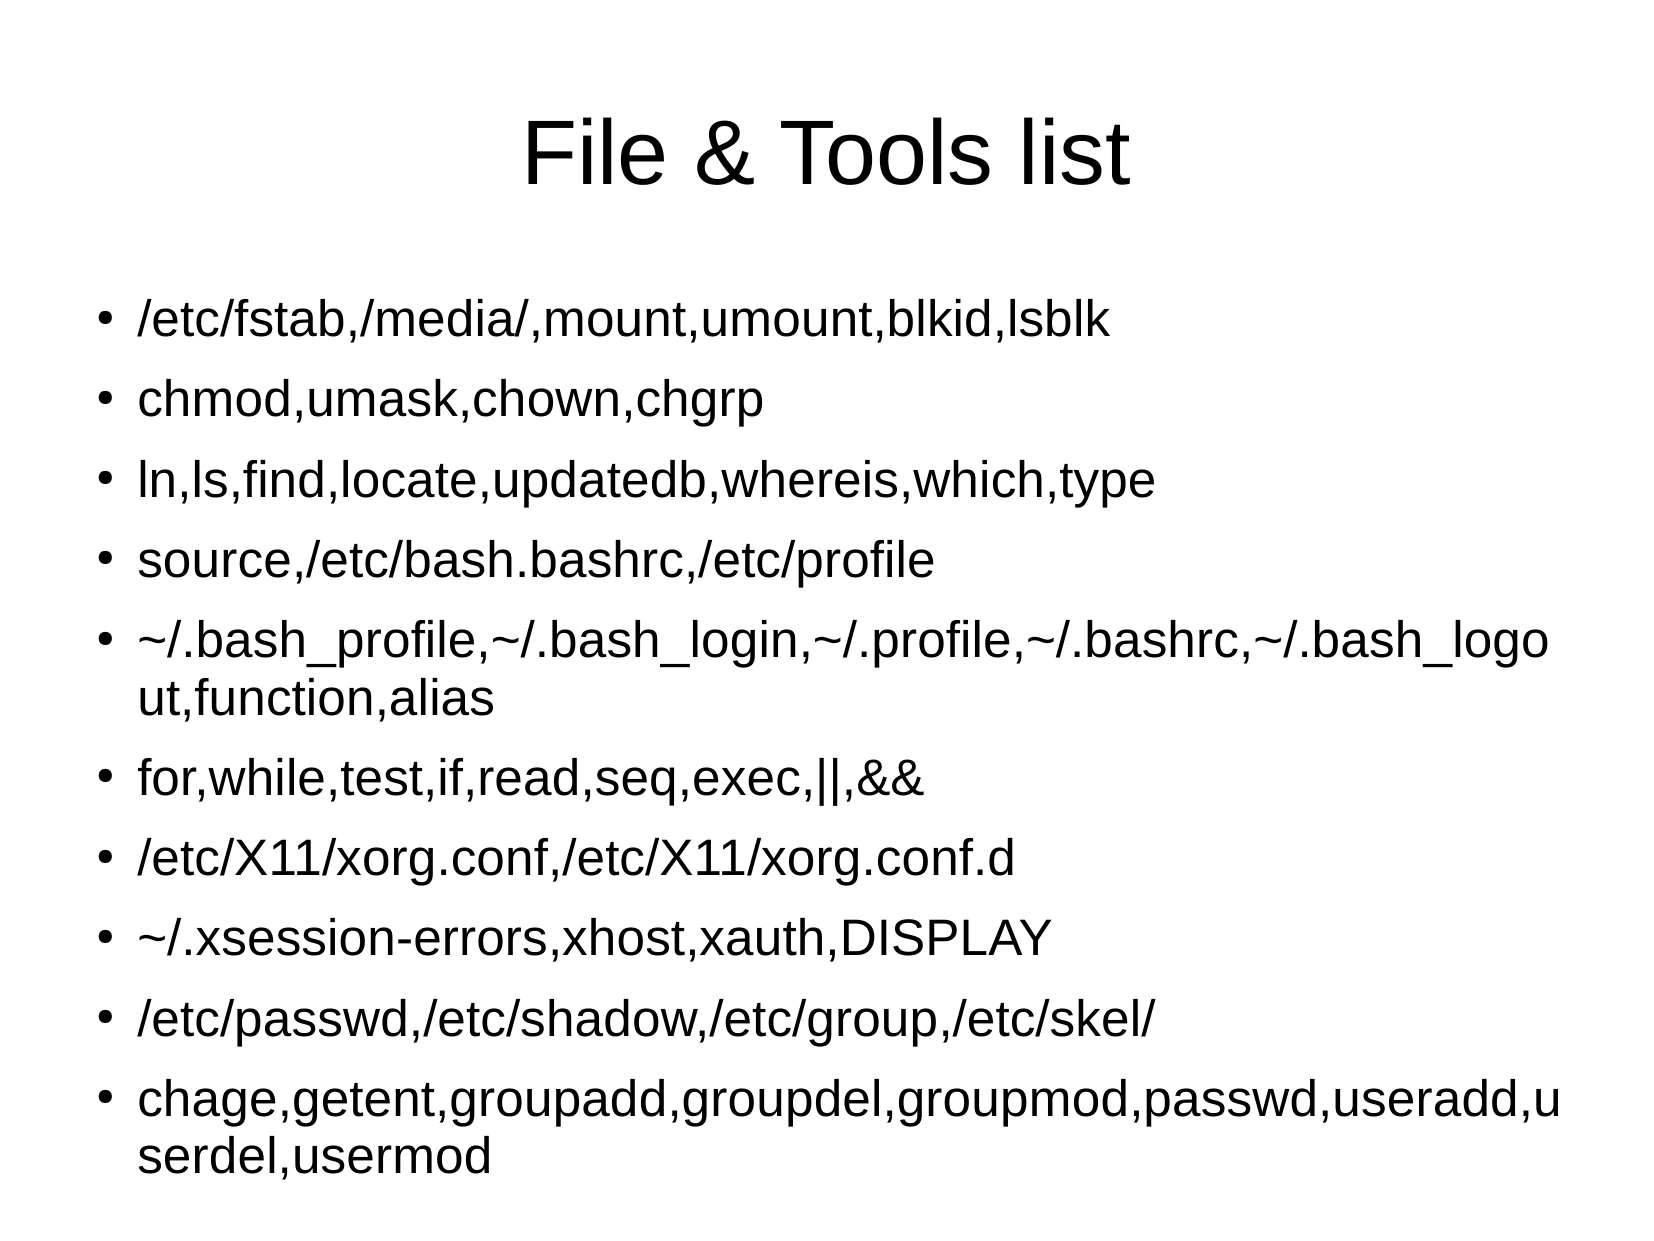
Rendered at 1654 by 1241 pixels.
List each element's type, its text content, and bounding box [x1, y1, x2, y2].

title File & Tools list [82, 49, 1571, 257]
list /etc/fstab,/media/,mount,umount,blkid,lsblk chmod,umask,chown,chgrp ln,ls,find,locate,updatedb,whereis,which,type source,/etc/bash.bashrc,/etc/profile ~/.bash_profile,~/.bash_login,~/.profile,~/.bashrc,~/.bash_logout,function,alias for,while,test,if,read,seq,exec,||,&& /etc/X11/xorg.conf,/etc/X11/xorg.conf.d ~/.xsession-errors,xhost,xauth,DISPLAY /etc/passwd,/etc/shadow,/etc/group,/etc/skel/ chage,getent,groupadd,groupdel,groupmod,passwd,useradd,userdel,usermod [82, 290, 1571, 1186]
